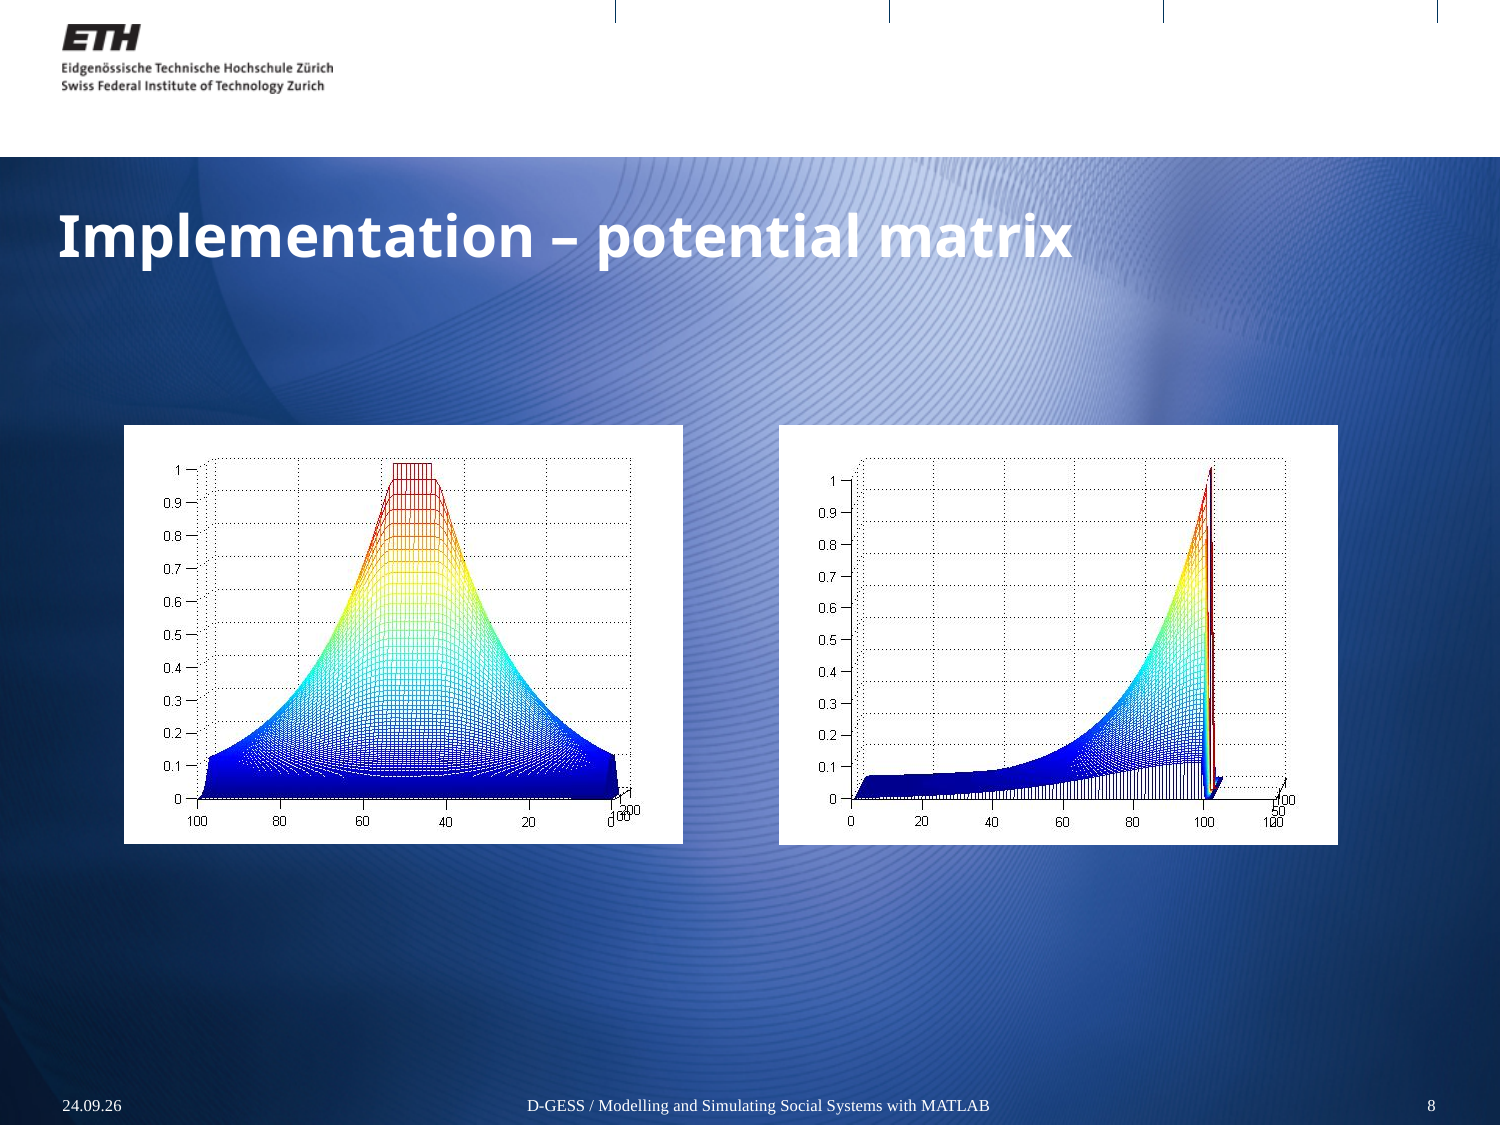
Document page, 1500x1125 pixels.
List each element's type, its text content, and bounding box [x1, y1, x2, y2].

title Implementation – potential matrix [59, 194, 1409, 383]
picture [0, 157, 1500, 1125]
picture [62, 24, 333, 94]
